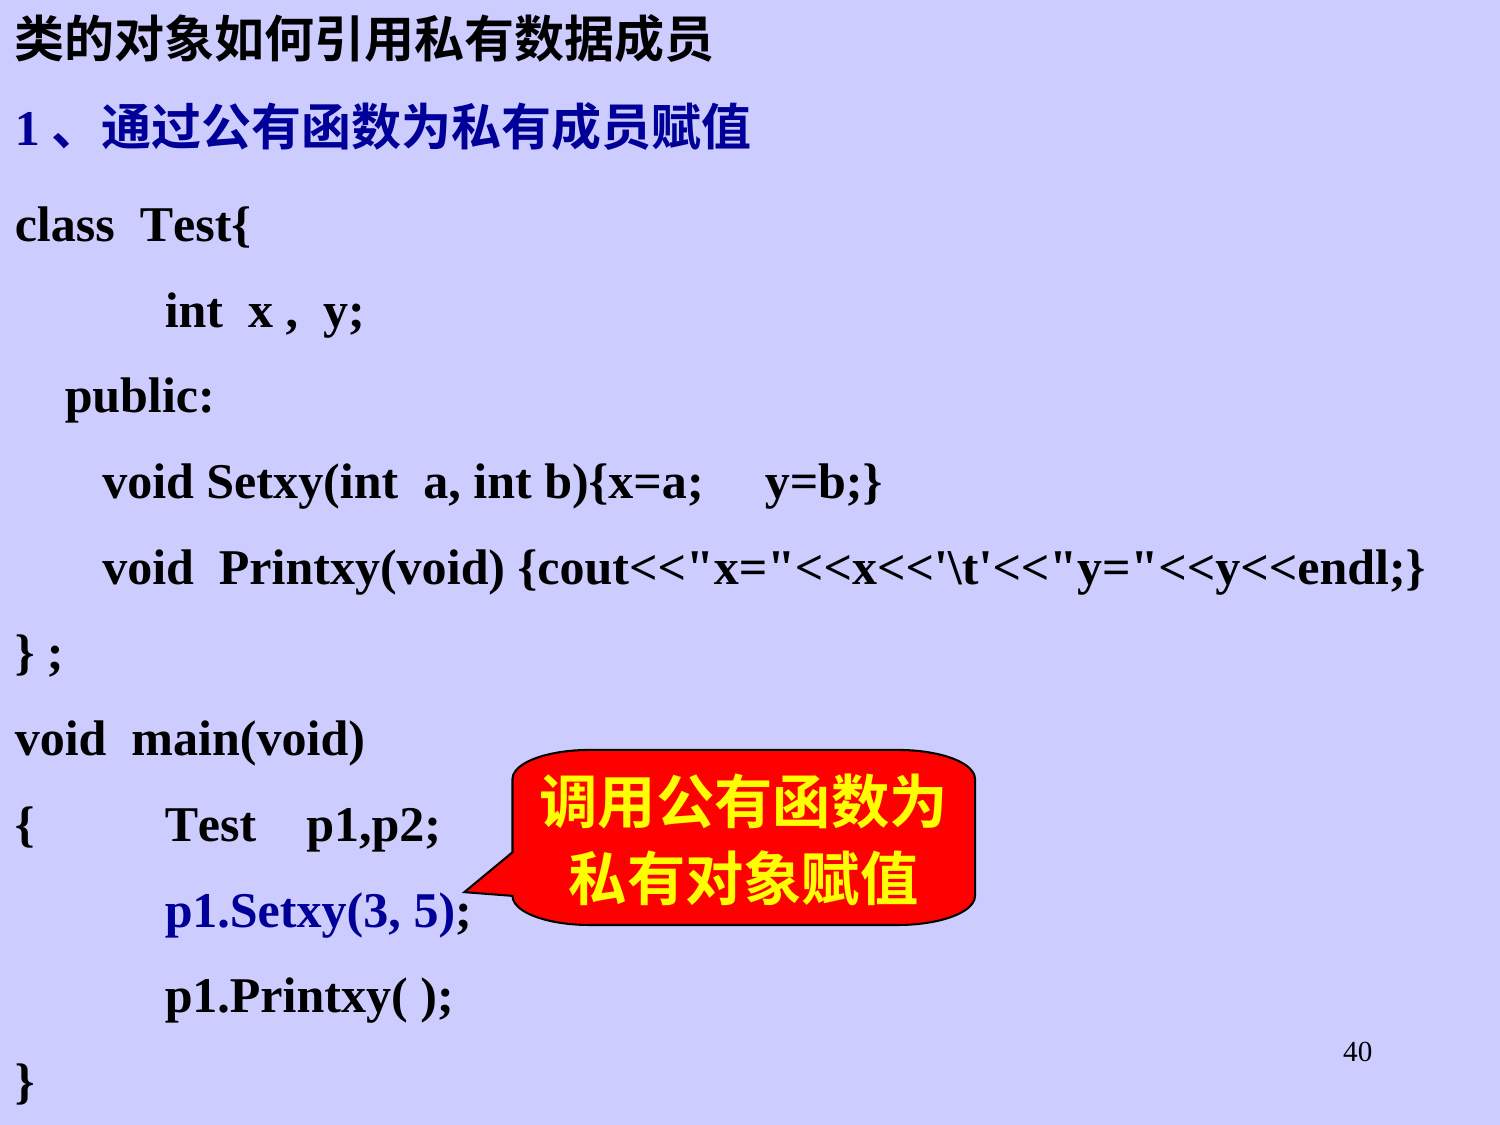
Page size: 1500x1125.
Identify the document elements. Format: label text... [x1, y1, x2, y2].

text_box 类的对象如何引用私有数据成员 [0, 0, 1476, 76]
text_box class Test{ int x , y; public: void Setxy(int a, int b){x=a; y=b;} void Printxy(void) {cout<<"x="<<x<<'\t'<<"y="<<y<<endl;} } ; void main(void) { Test p1,p2; p1.Setxy(3, 5); p1.Printxy( ); } [0, 200, 1500, 1115]
text_box 调用公有函数为私有对象赋值 [464, 749, 976, 925]
text_box 1、通过公有函数为私有成员赋值 [0, 87, 1438, 163]
